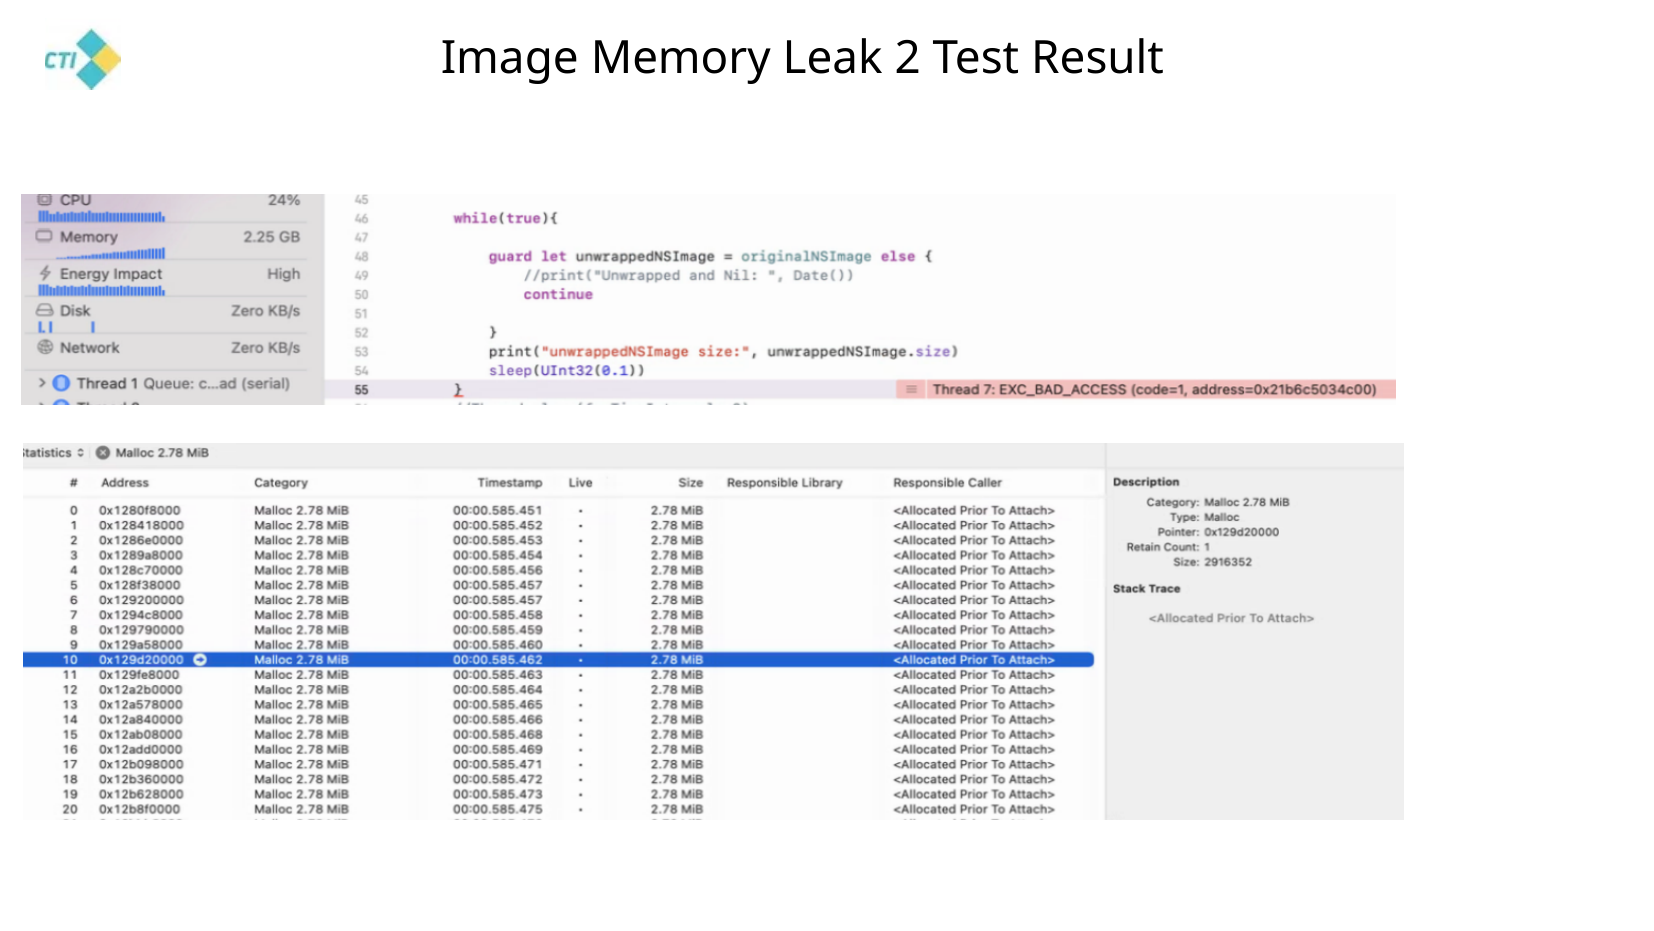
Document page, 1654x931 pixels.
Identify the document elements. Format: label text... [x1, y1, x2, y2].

picture [45, 18, 121, 91]
text_box Image Memory Leak 2 Test Result [225, 17, 1381, 136]
picture [21, 194, 1396, 406]
picture [23, 443, 1404, 820]
